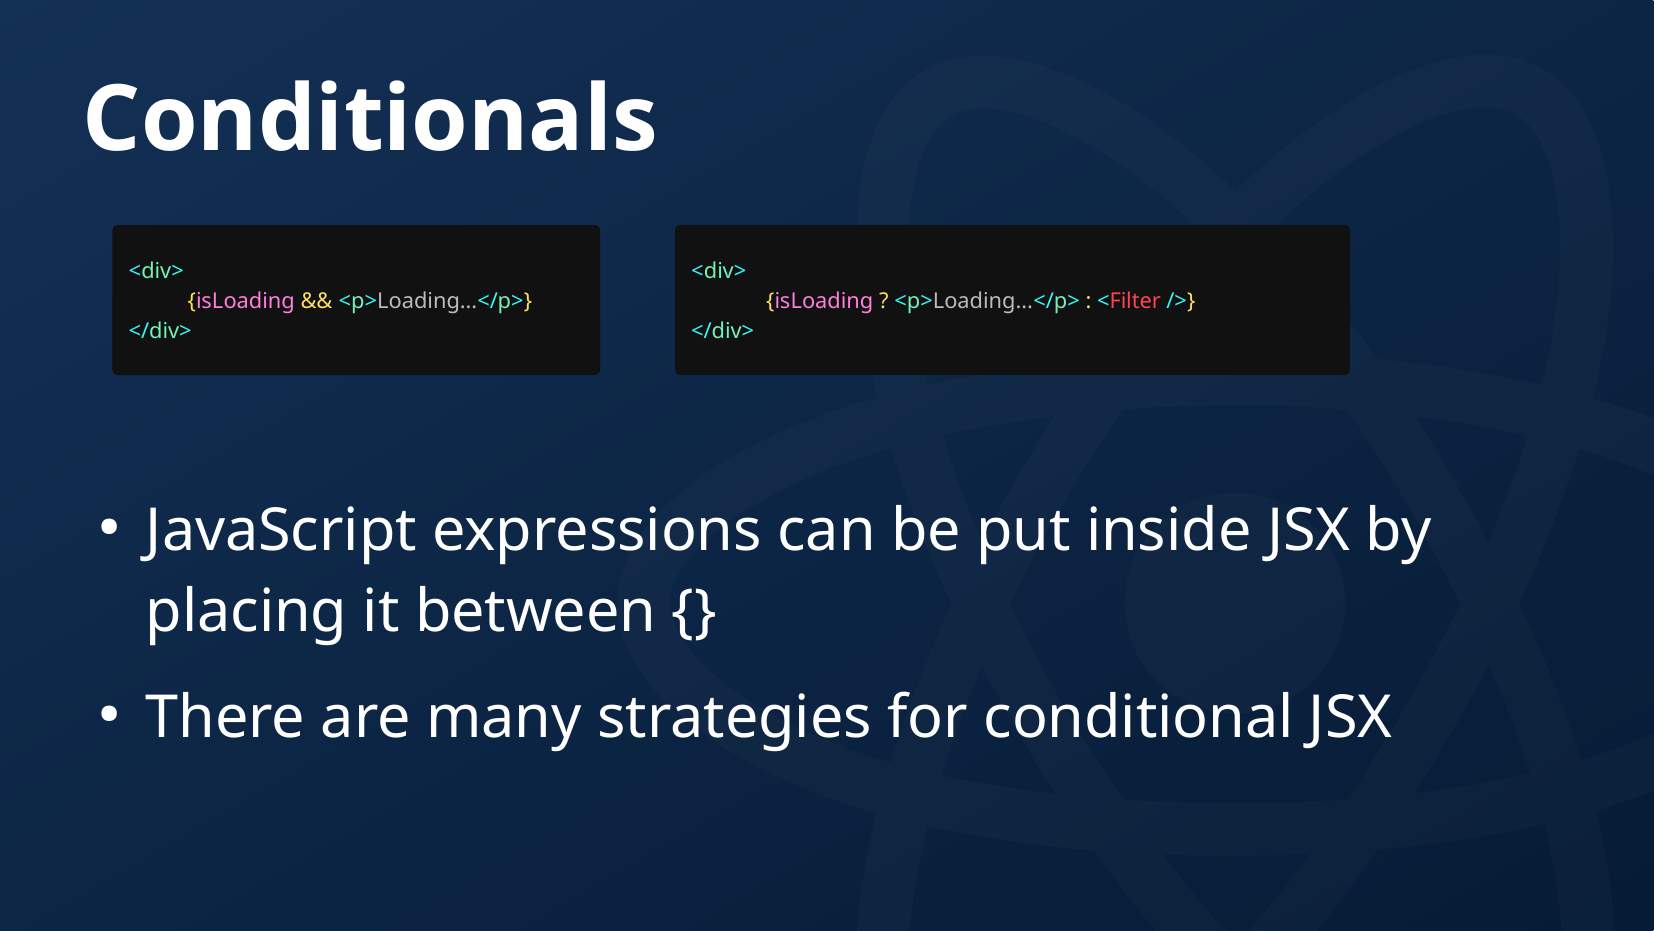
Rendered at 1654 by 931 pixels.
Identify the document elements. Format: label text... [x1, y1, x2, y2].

text_box <div> {isLoading ? <p>Loading...</p> : <Filter />} </div> [675, 224, 1351, 375]
list JavaScript expressions can be put inside JSX by placing it between {} There are many strategies for conditional JSX [82, 487, 1571, 758]
title Conditionals [82, 37, 1571, 193]
text_box <div> {isLoading && <p>Loading...</p>} </div> [112, 225, 601, 376]
